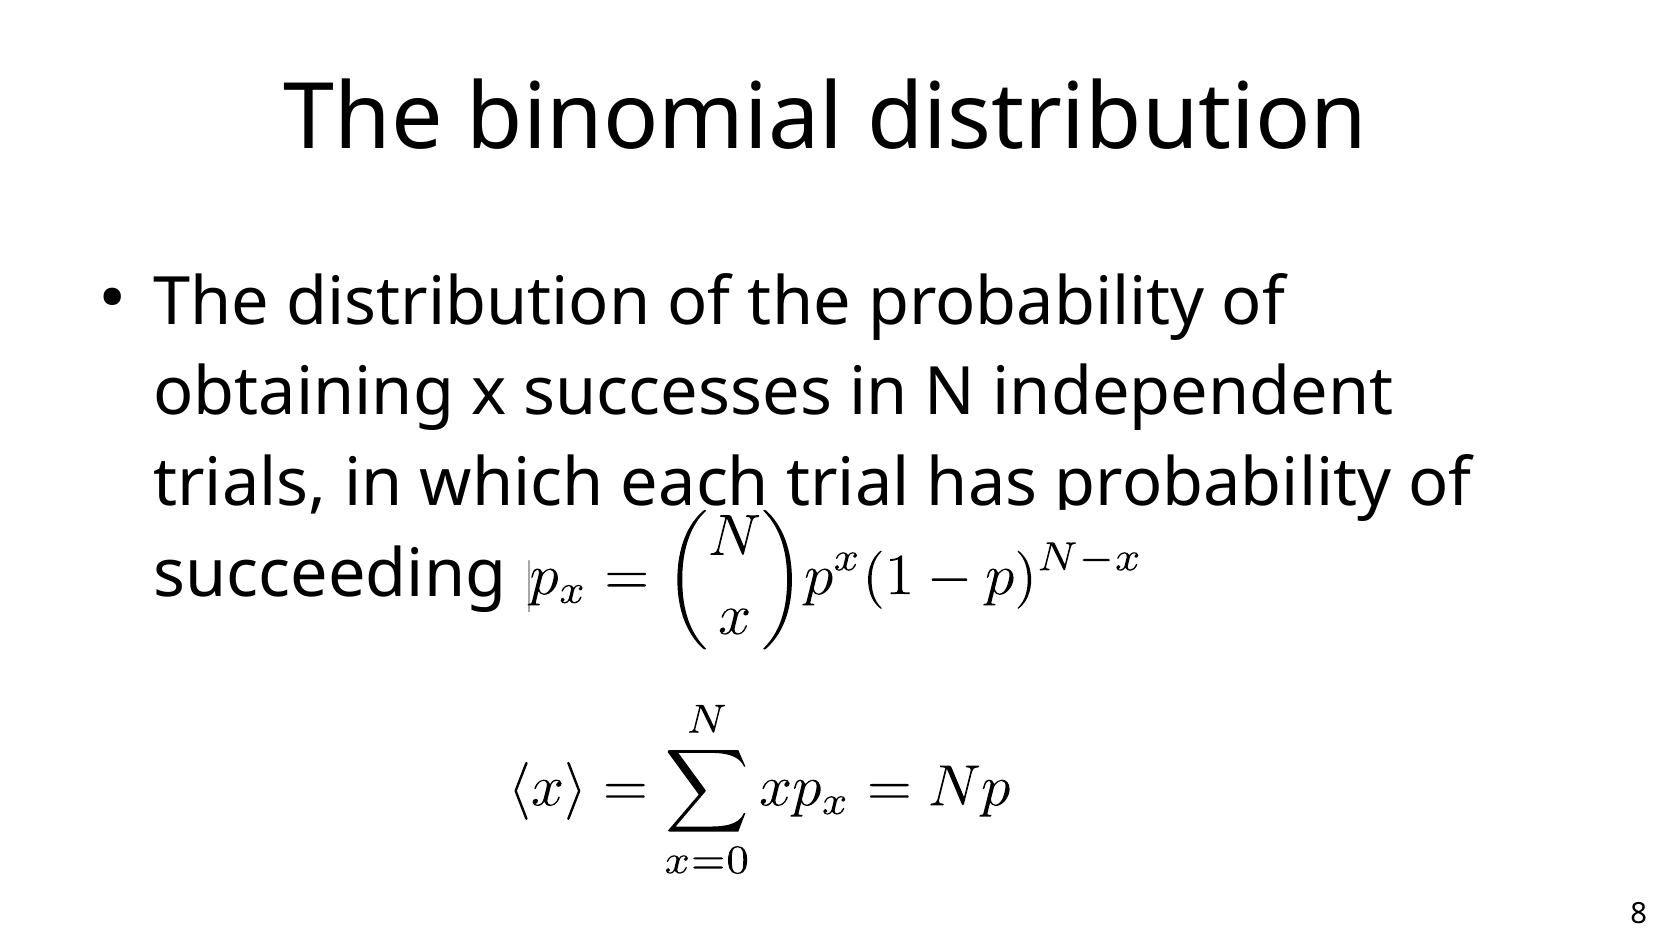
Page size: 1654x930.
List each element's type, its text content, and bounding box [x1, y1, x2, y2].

list The distribution of the probability of obtaining x successes in N independent trials, in which each trial has probability of succeeding p [82, 252, 1571, 793]
text_box [527, 509, 1141, 650]
title The binomial distribution [82, 1, 1571, 225]
text_box [508, 704, 1011, 874]
